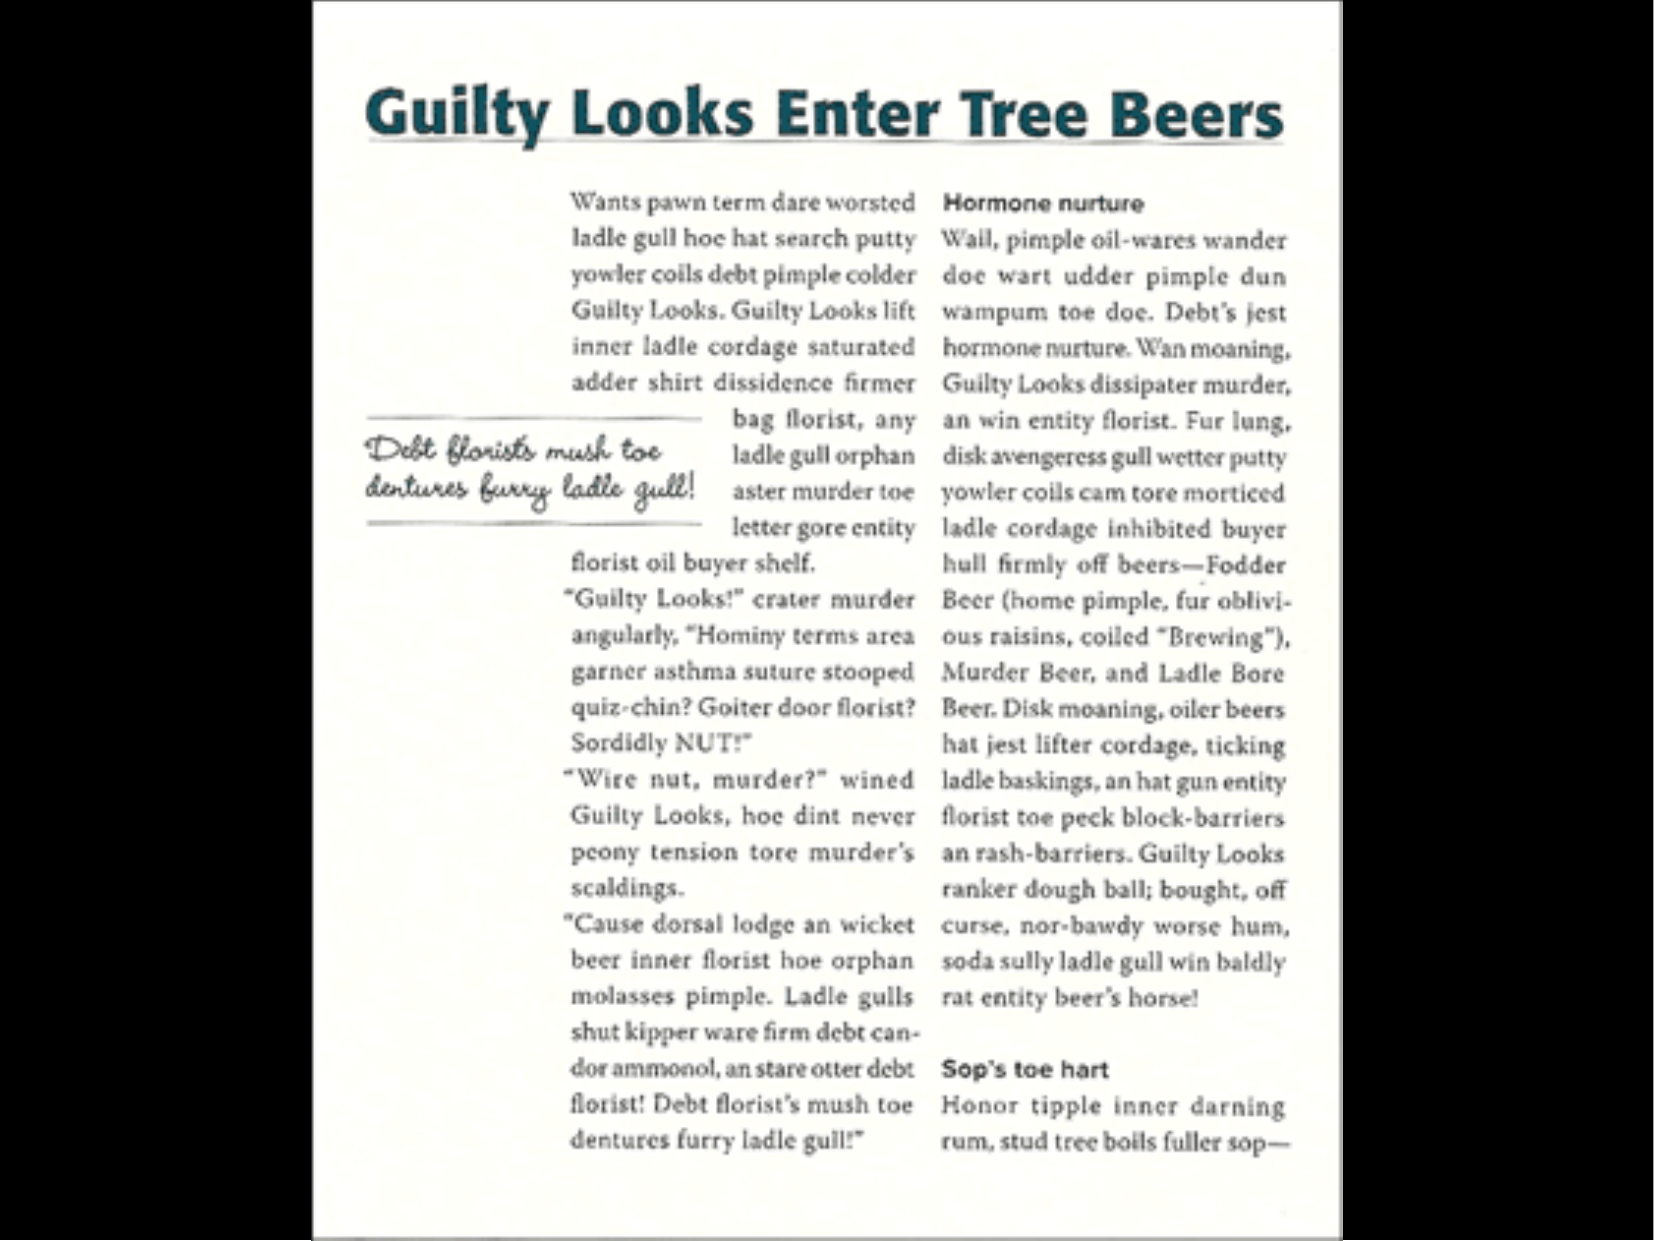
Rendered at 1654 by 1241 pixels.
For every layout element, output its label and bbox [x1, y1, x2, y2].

picture [311, 0, 1343, 1241]
